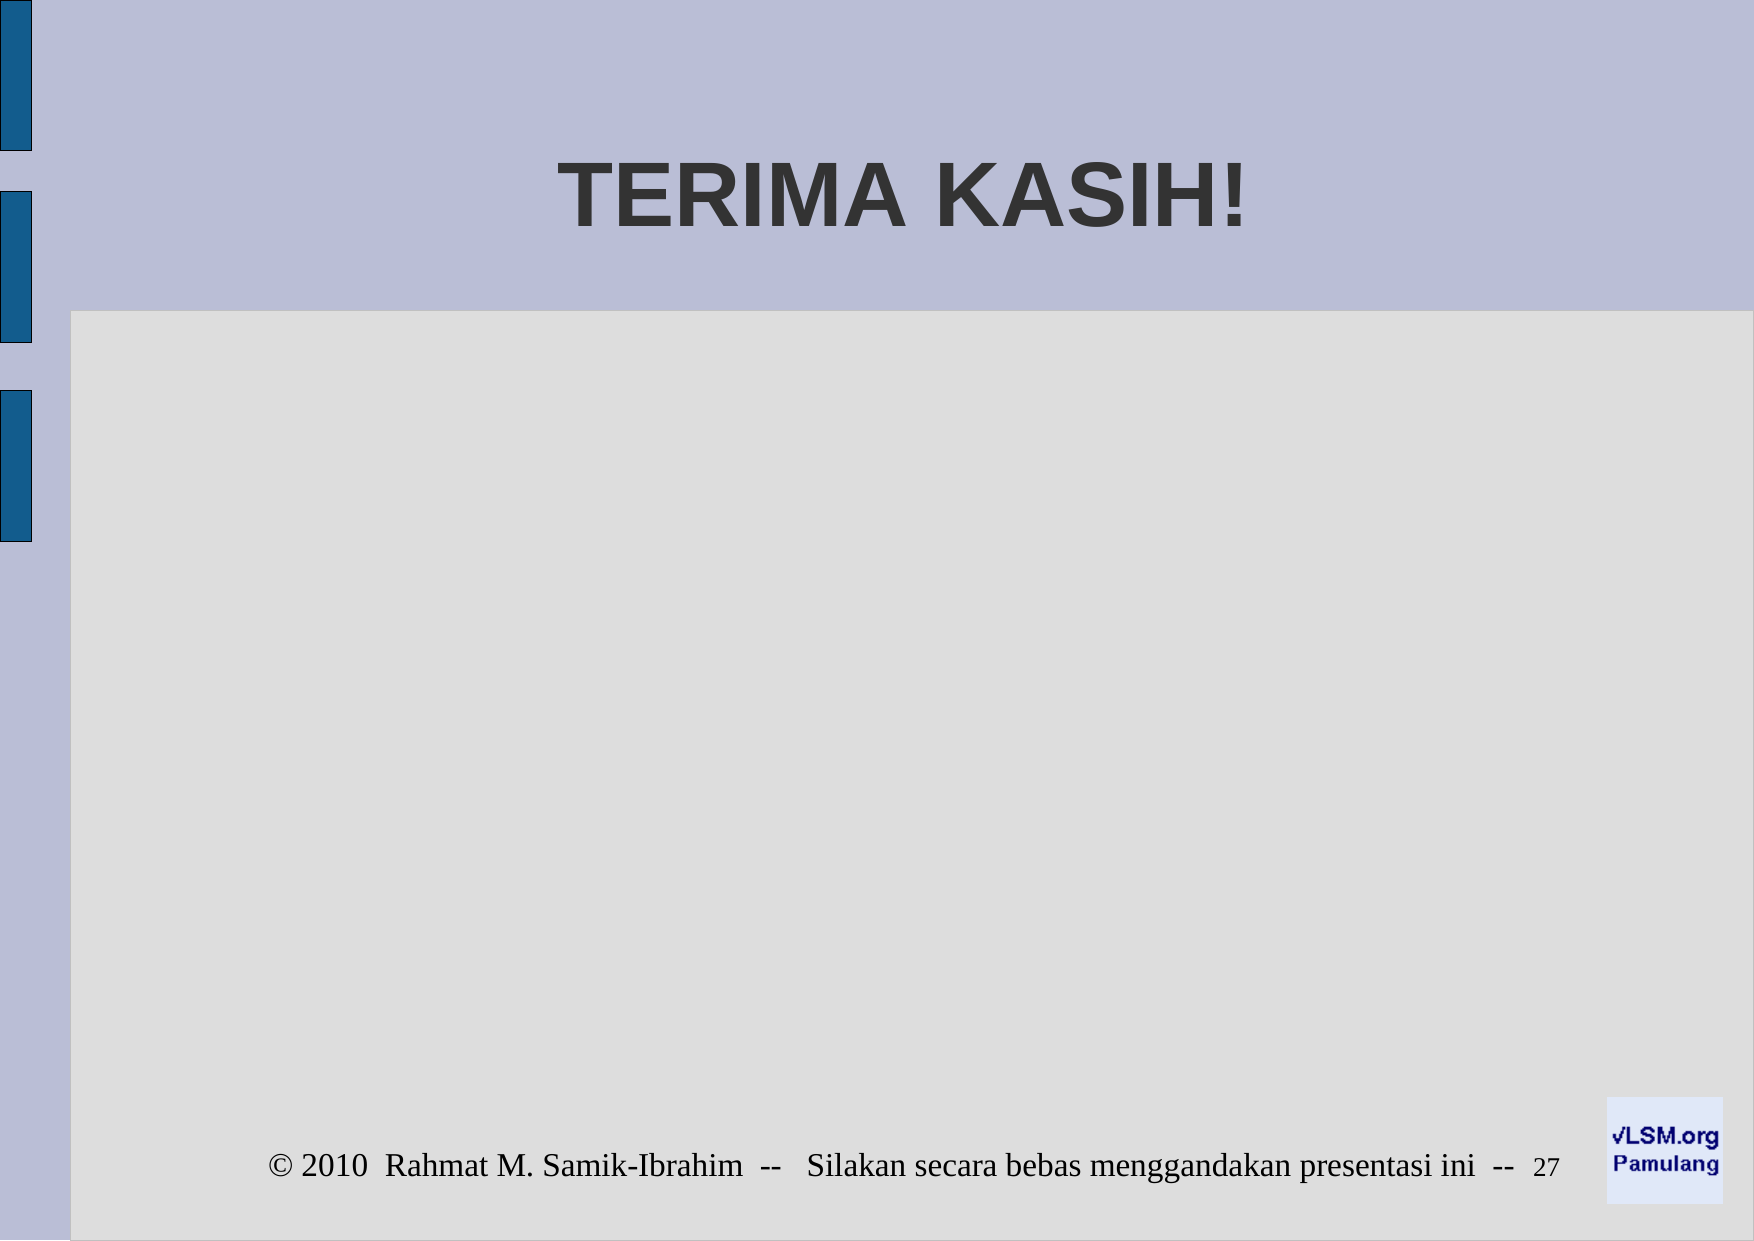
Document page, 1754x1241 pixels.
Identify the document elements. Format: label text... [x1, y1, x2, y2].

title TERIMA KASIH! [69, 123, 1738, 267]
picture [1607, 1097, 1723, 1204]
